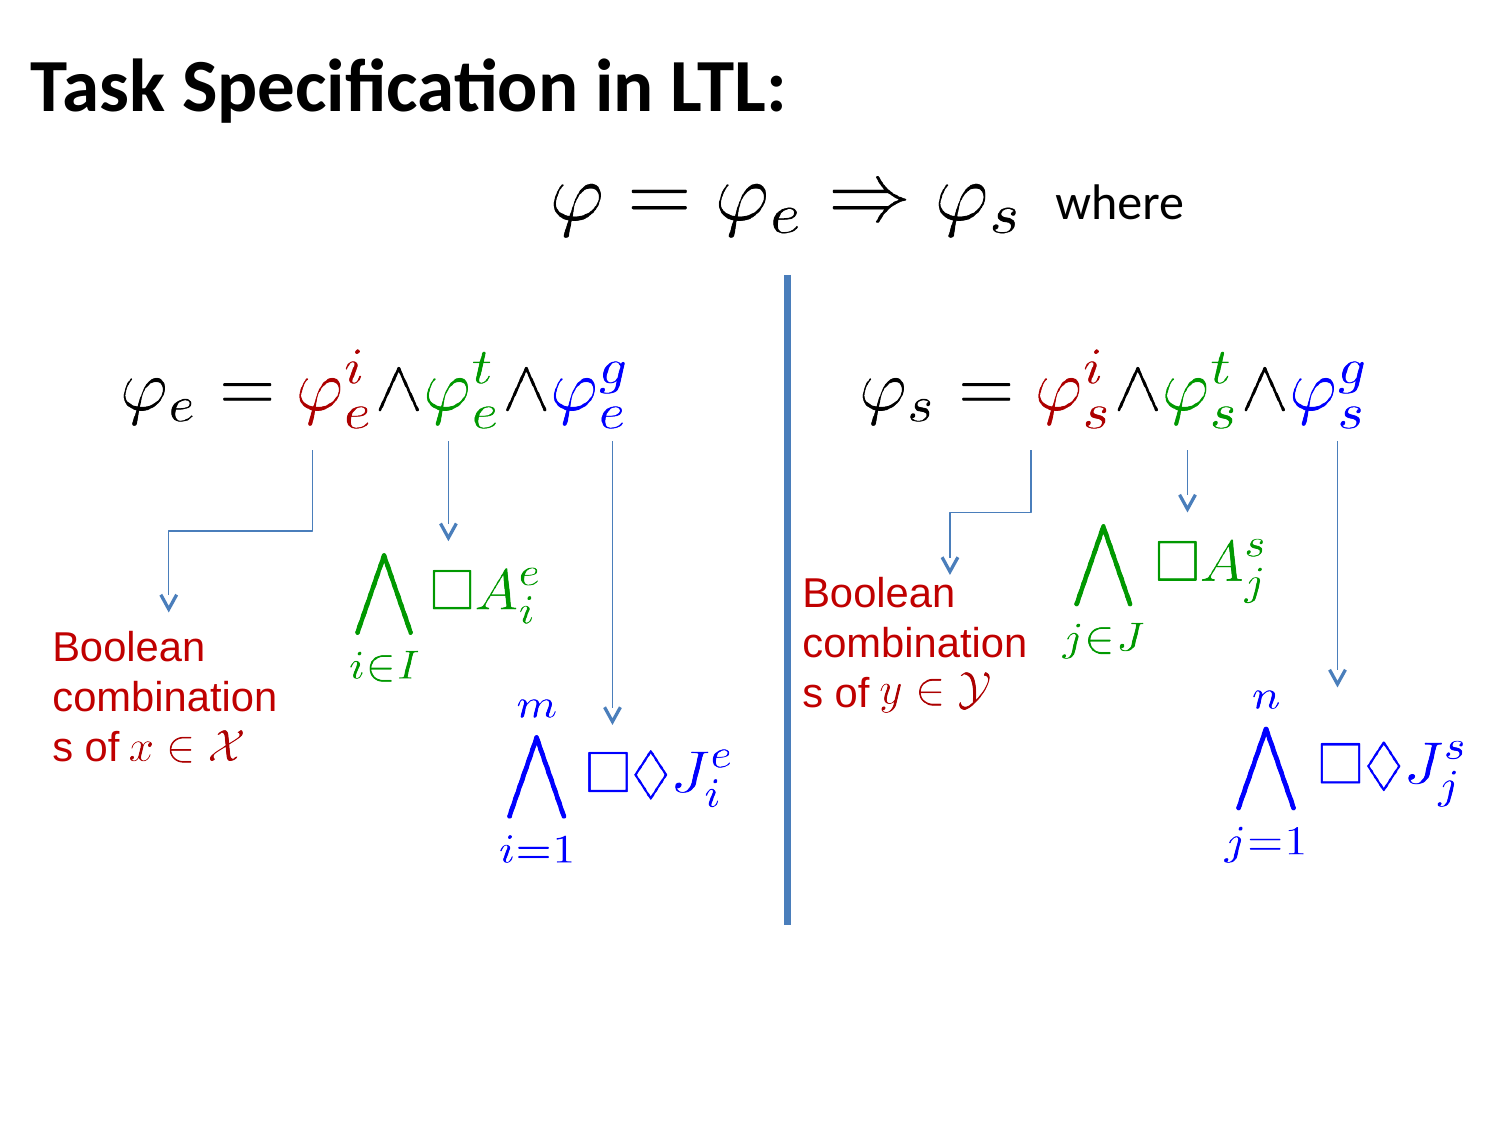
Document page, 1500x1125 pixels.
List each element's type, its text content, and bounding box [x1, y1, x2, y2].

text_box Boolean combinations of [791, 558, 1050, 724]
picture [123, 349, 625, 429]
text_box Task Specification in LTL: [16, 28, 803, 134]
picture [553, 176, 1016, 238]
picture [350, 553, 538, 682]
picture [1062, 524, 1263, 659]
text_box Boolean combinations of [37, 612, 300, 778]
picture [1224, 690, 1463, 863]
picture [500, 699, 730, 863]
picture [862, 349, 1364, 429]
text_box where [1040, 162, 1199, 238]
picture [880, 672, 990, 713]
picture [130, 730, 243, 763]
